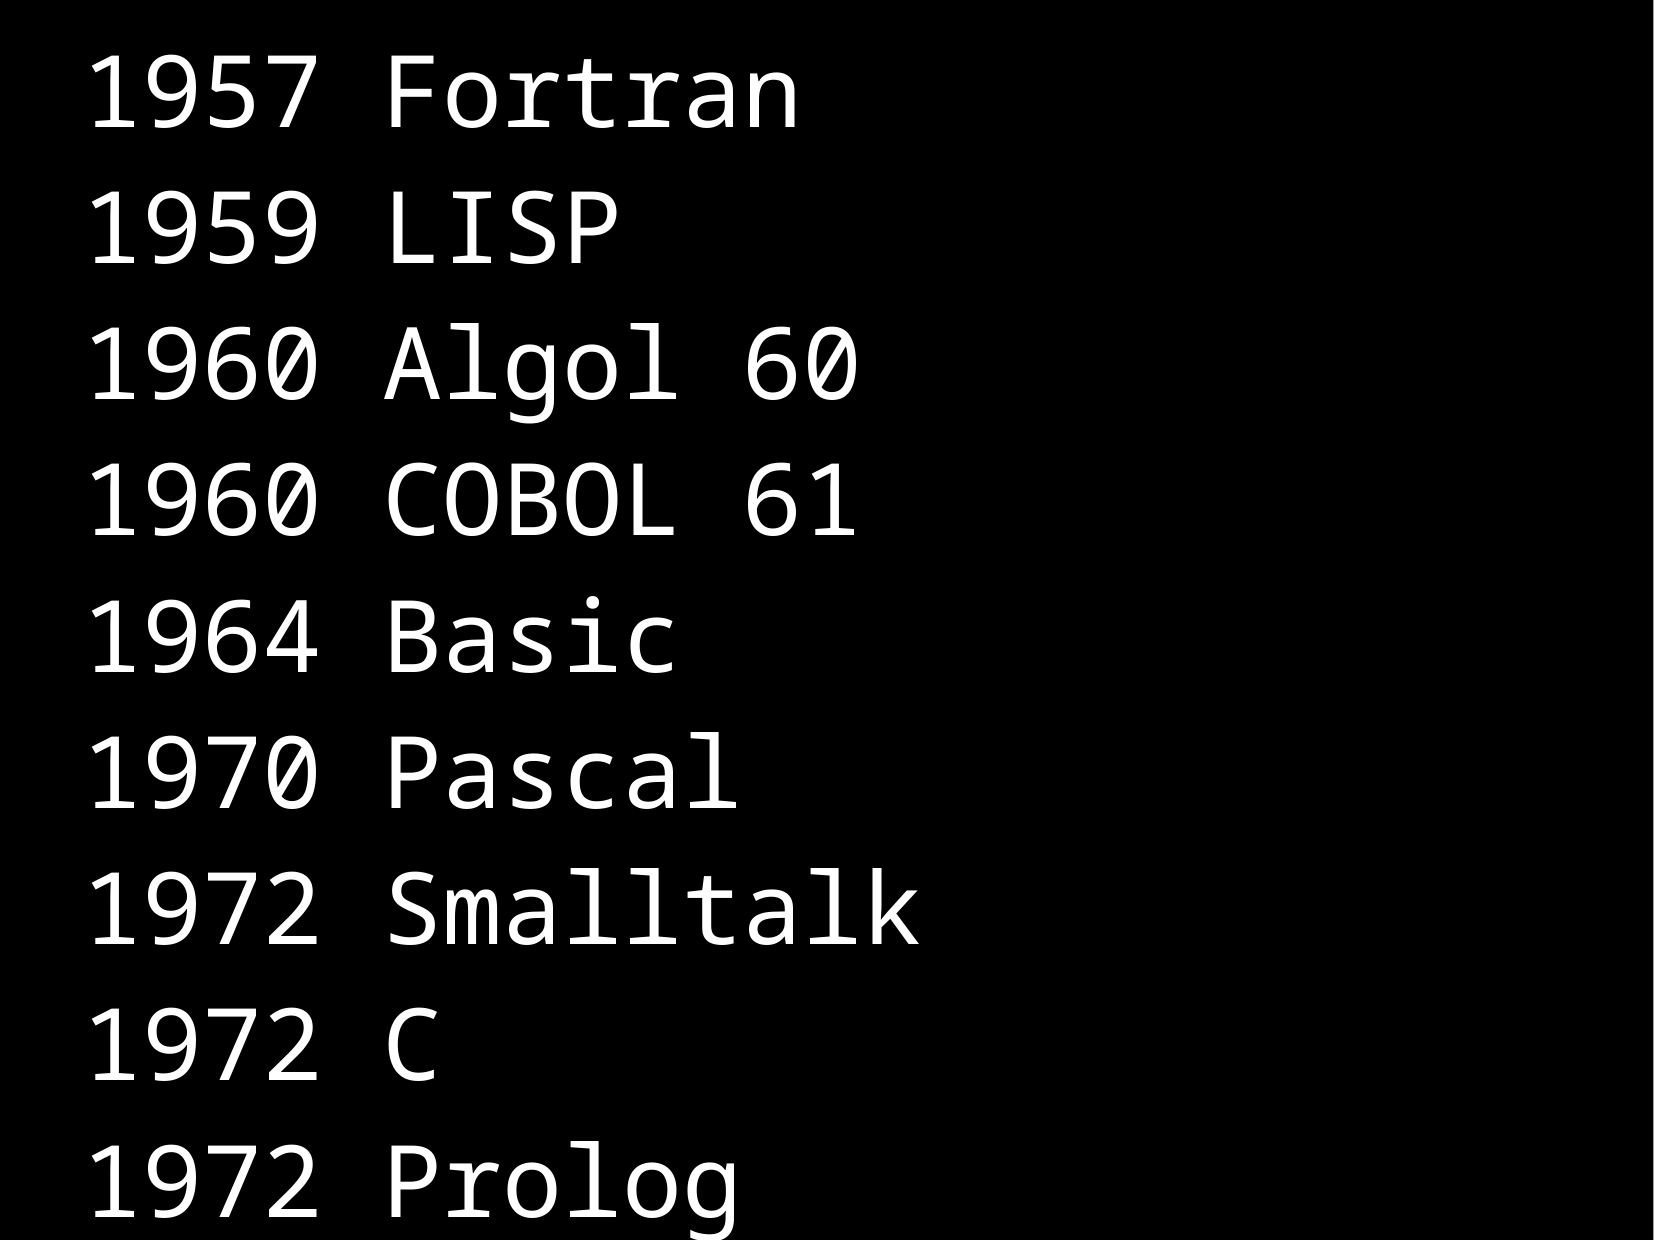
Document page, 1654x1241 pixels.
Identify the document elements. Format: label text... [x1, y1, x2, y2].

subtitle 1957 Fortran 1959 LISP 1960 Algol 60 1960 COBOL 61 1964 Basic 1970 Pascal 1972 Smalltalk 1972 С 1972 Prolog 1990 Haskell [82, 20, 1571, 1221]
